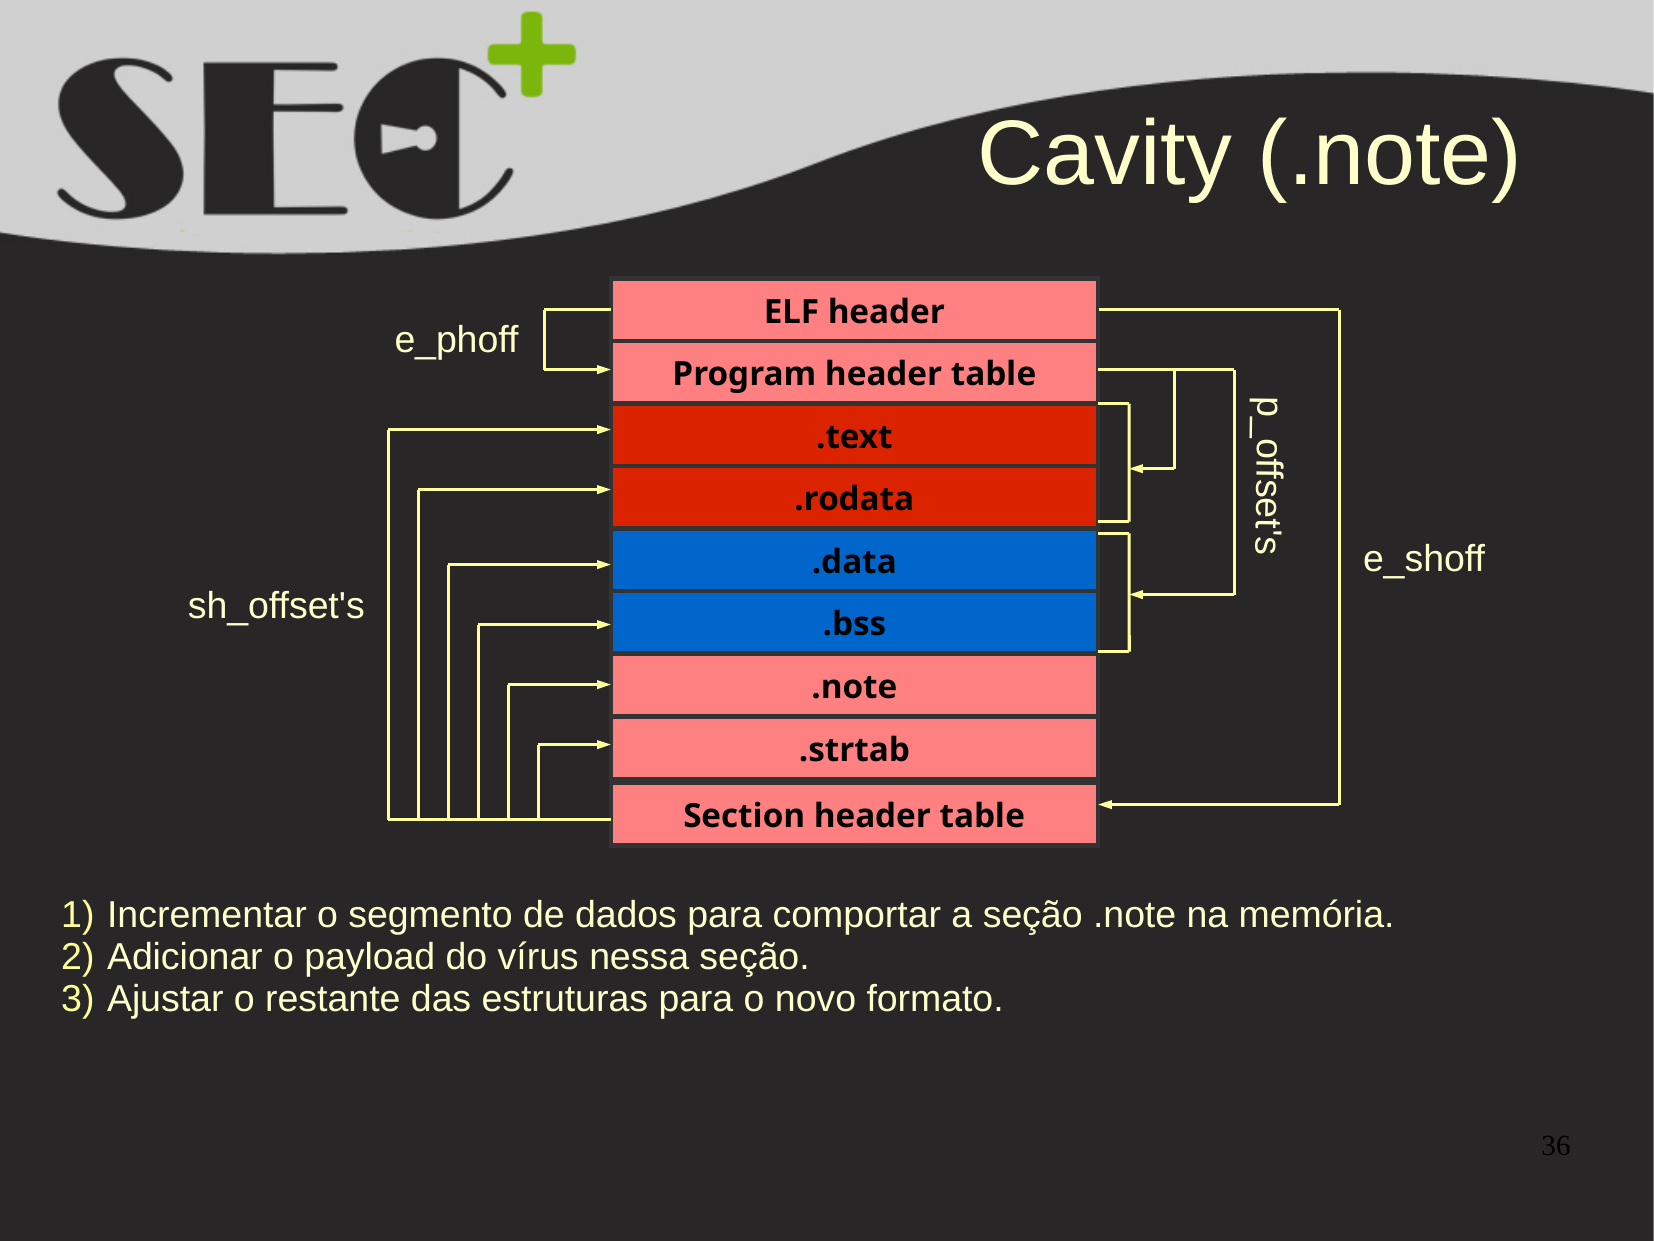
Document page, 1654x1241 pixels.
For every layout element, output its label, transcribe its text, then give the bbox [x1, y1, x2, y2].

title Cavity (.note) [930, 49, 1571, 257]
text_box .bss [610, 591, 1099, 653]
text_box Section header table [610, 782, 1099, 846]
picture [0, 0, 1654, 1241]
text_box sh_offset's [171, 575, 382, 636]
text_box .note [610, 653, 1099, 716]
text_box Program header table [610, 340, 1099, 403]
text_box .strtab [610, 716, 1099, 780]
text_box .rodata [610, 466, 1099, 529]
text_box .data [610, 529, 1099, 591]
text_box .text [610, 403, 1099, 466]
text_box ELF header [610, 278, 1099, 340]
text_box e_phoff [378, 309, 536, 370]
text_box p_offset's [1238, 380, 1301, 573]
text_box Incrementar o segmento de dados para comportar a seção .note na memória. Adicionar o payload do vírus nessa seção. Ajustar o restante das estruturas para o novo formato. [45, 885, 1621, 1029]
text_box e_shoff [1346, 528, 1502, 588]
